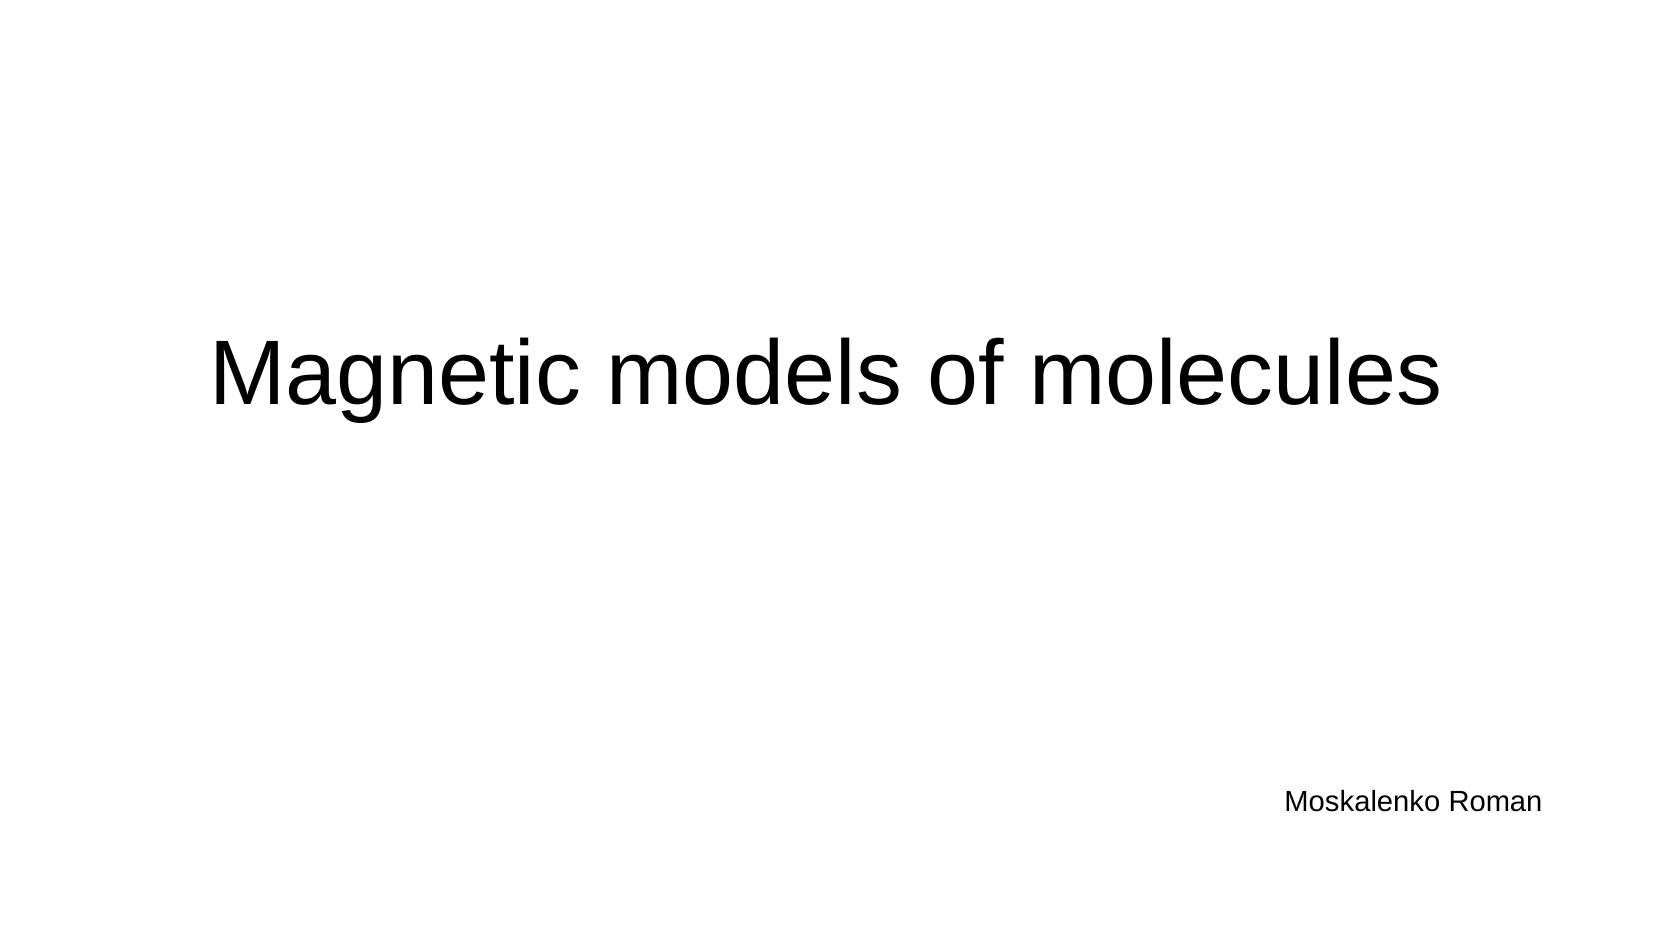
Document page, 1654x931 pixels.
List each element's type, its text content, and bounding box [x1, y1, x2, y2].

title Magnetic models of molecules [82, 295, 1571, 451]
text_box Moskalenko Roman [1269, 777, 1565, 877]
